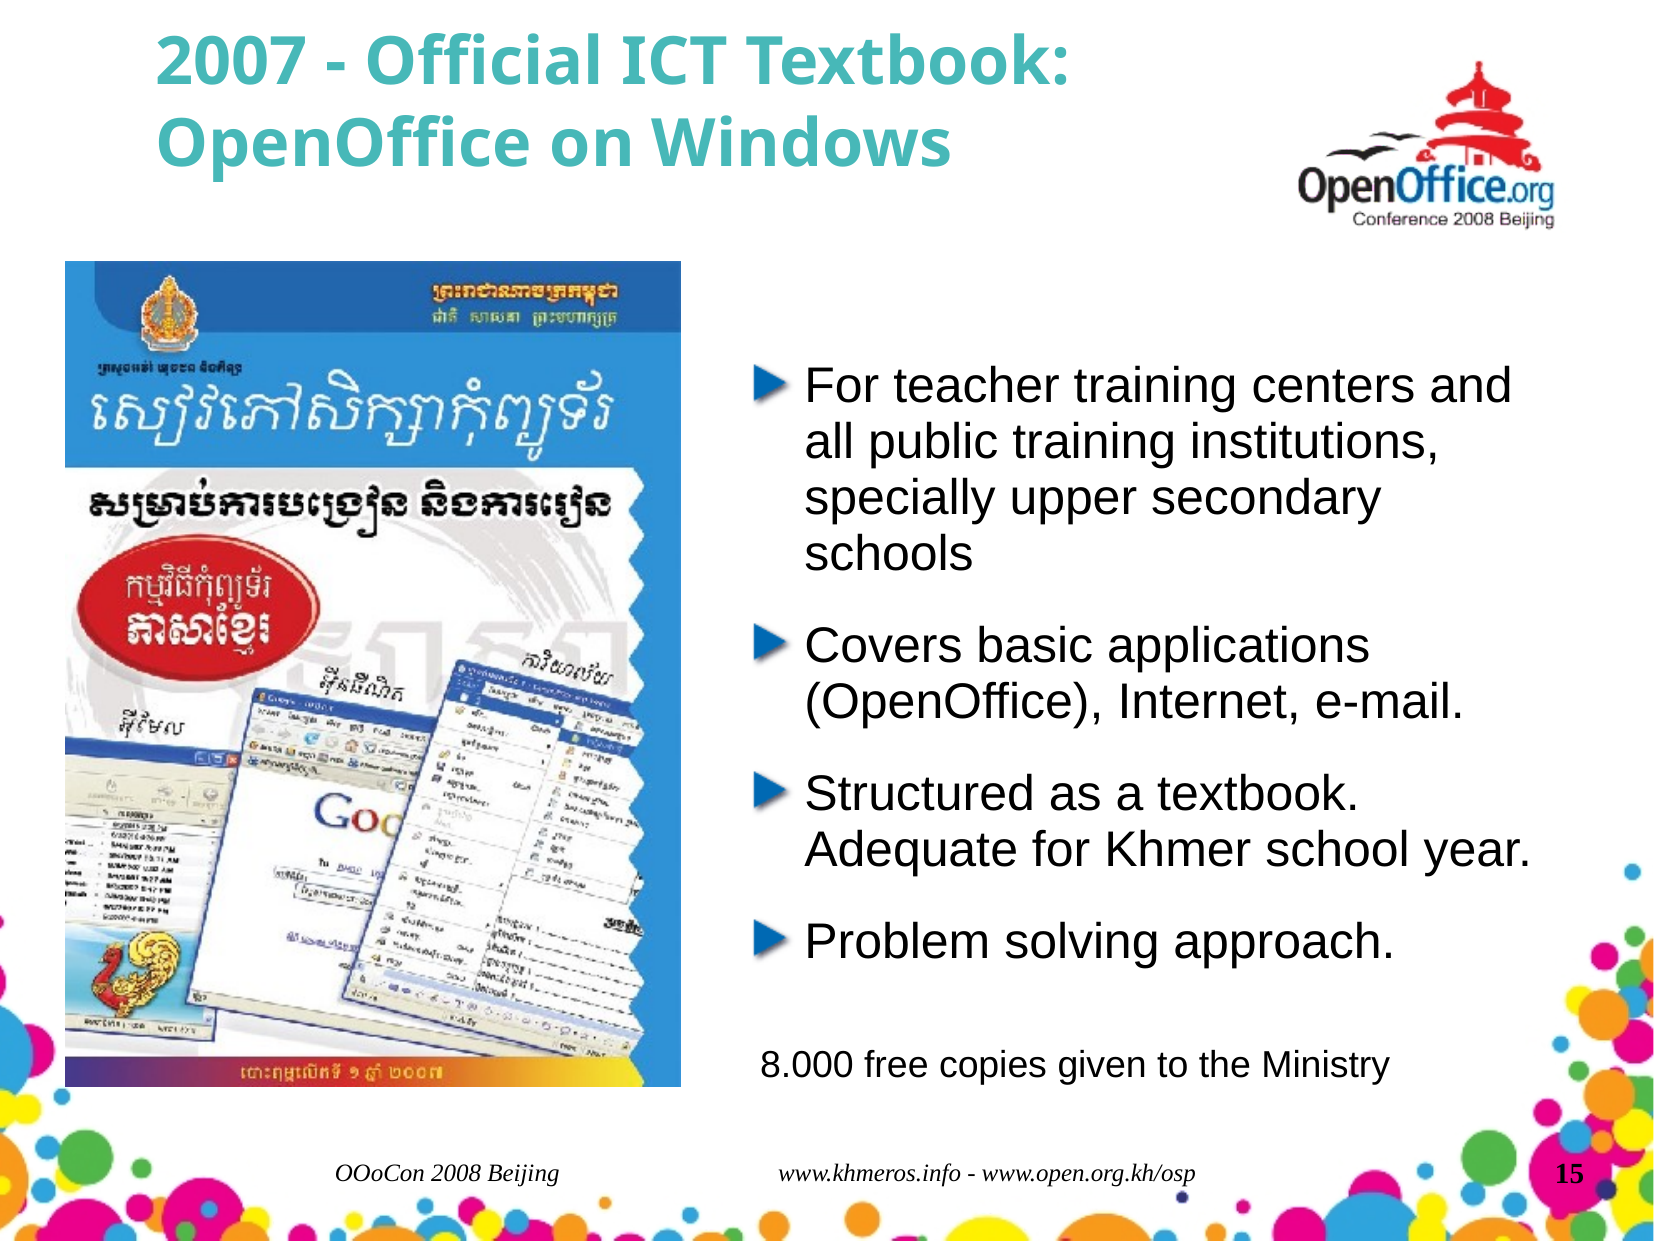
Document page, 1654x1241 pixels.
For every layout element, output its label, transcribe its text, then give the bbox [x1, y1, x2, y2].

text_box 8.000 free copies given to the Ministry [745, 1035, 1406, 1093]
text_box For teacher training centers and all public training institutions, specially upper secondary schools Covers basic applications (OpenOffice), Internet, e-mail. Structured as a textbook. Adequate for Khmer school year. Problem solving approach. [647, 350, 1557, 1000]
picture [1285, 51, 1569, 250]
picture [0, 261, 1654, 1241]
text_box 2007 - Official ICT Textbook: OpenOffice on Windows [140, 11, 1104, 191]
